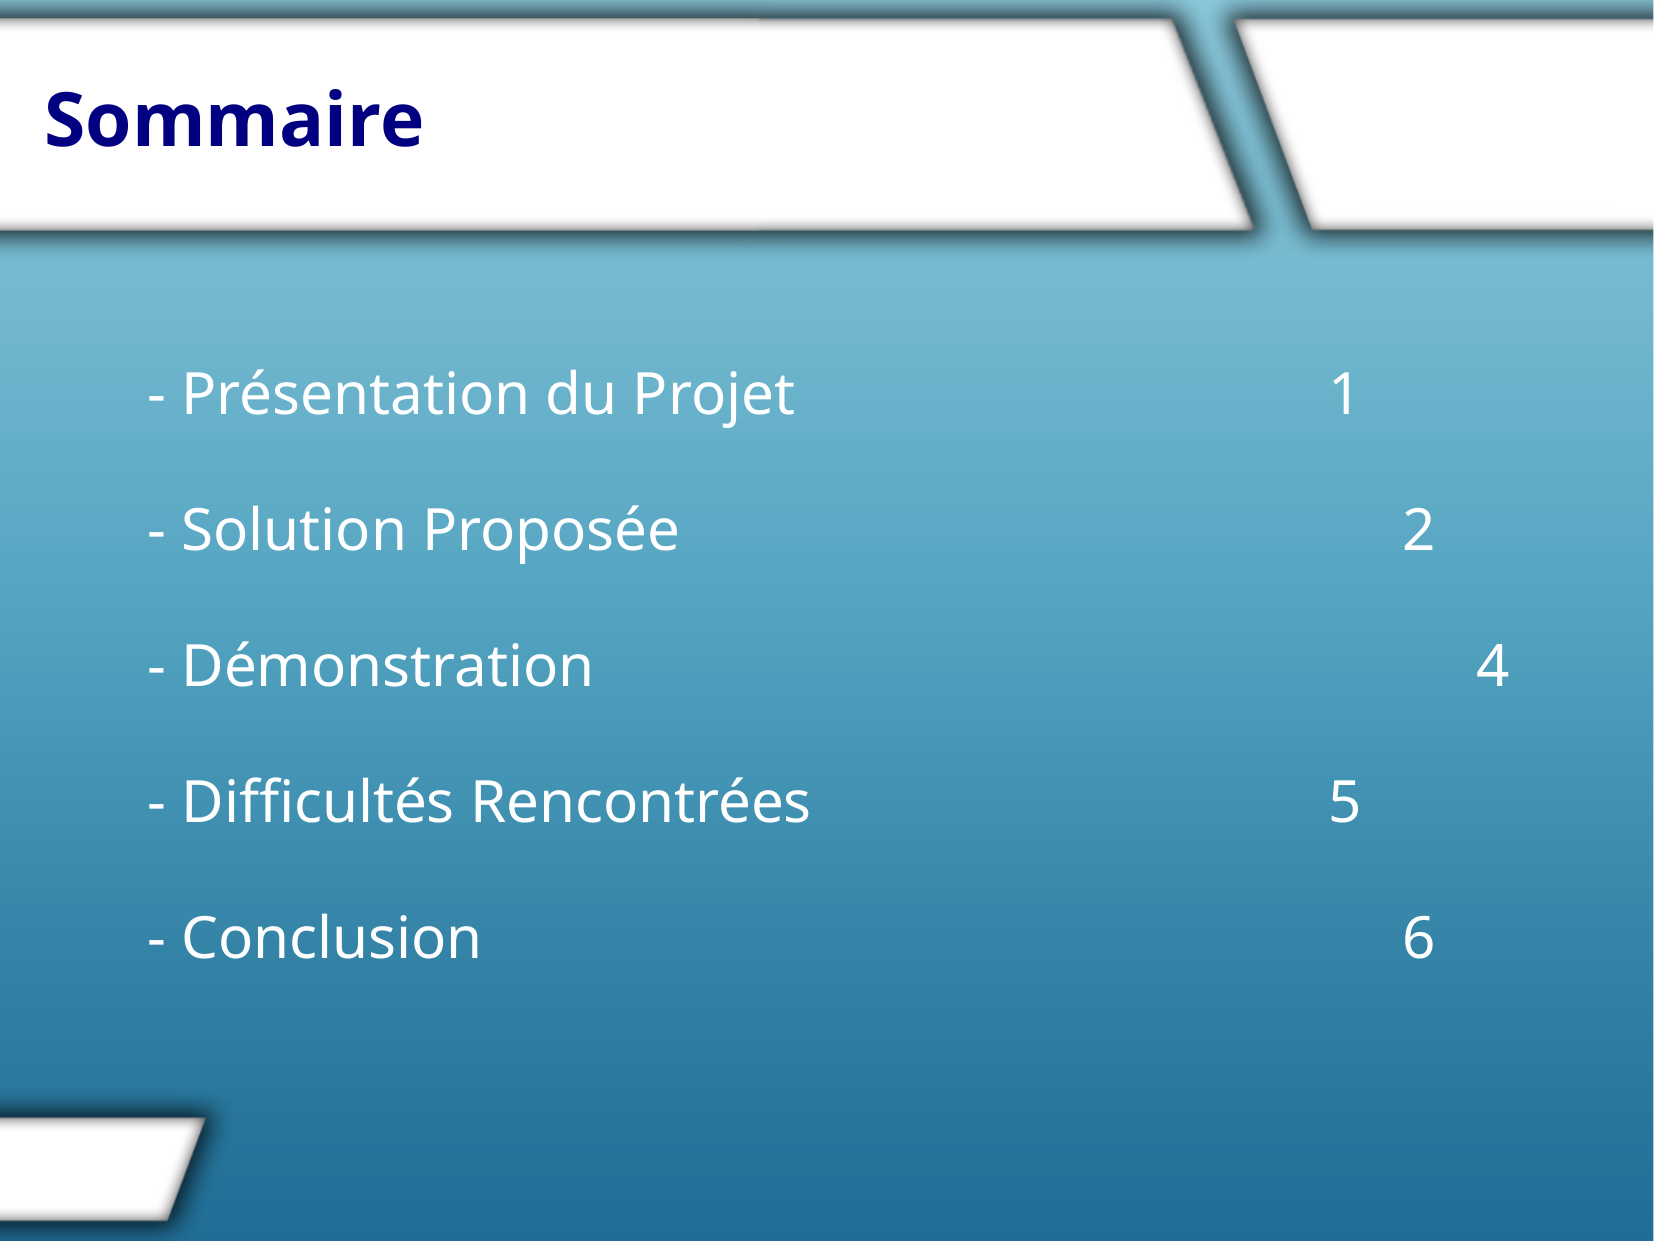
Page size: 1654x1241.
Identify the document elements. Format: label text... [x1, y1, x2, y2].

text_box Sommaire [29, 59, 650, 180]
text_box - Présentation du Projet 1 - Solution Proposée 2 - Démonstration 4 - Difficultés Rencontrées 5 - Conclusion 6 [59, 345, 1565, 1004]
picture [0, 0, 1654, 1241]
